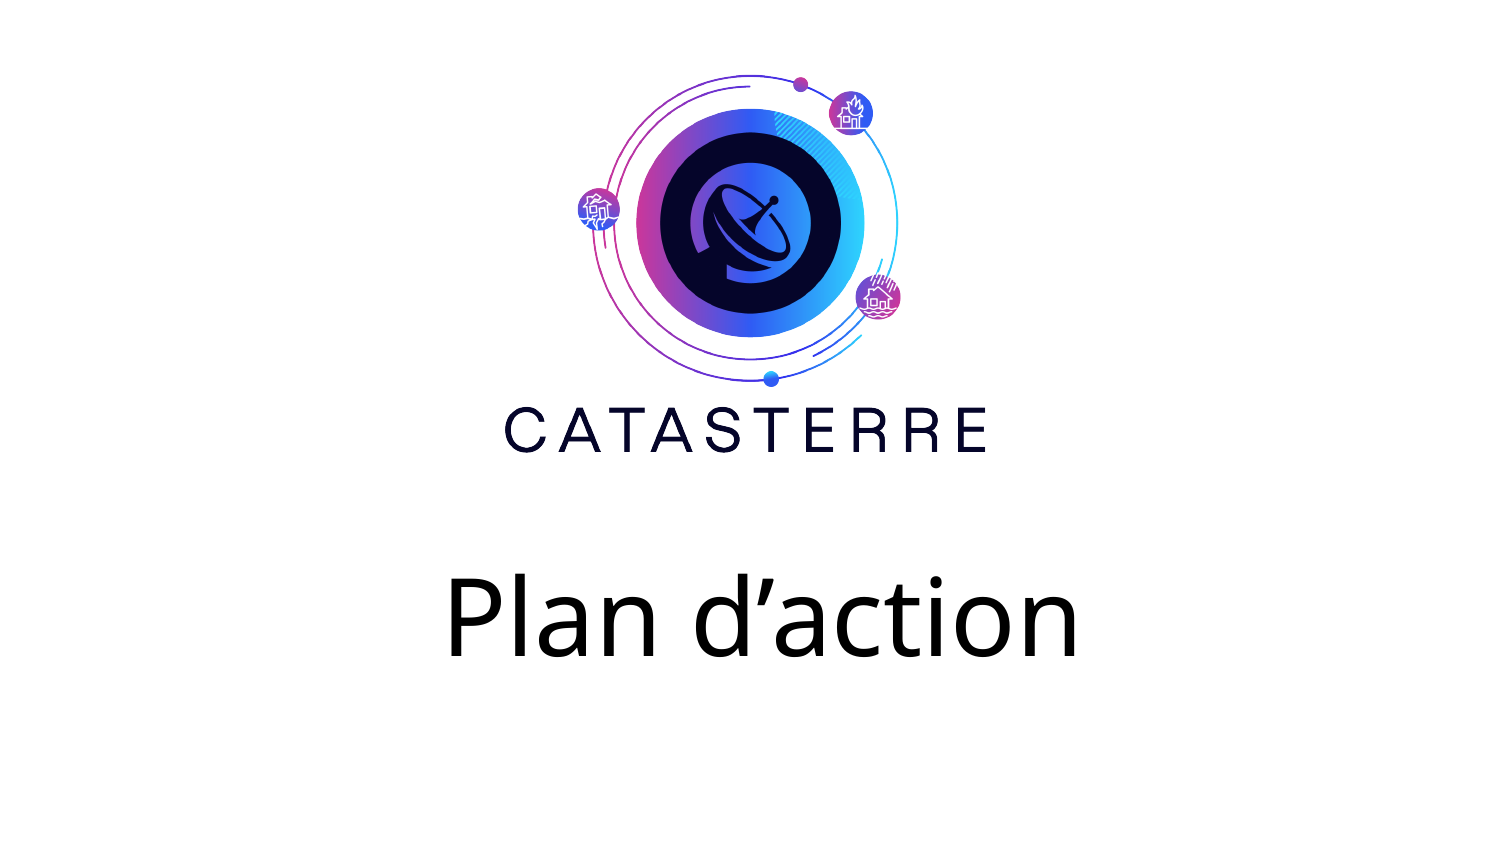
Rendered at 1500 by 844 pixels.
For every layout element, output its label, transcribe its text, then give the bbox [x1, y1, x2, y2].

picture [431, 0, 1068, 543]
title Plan d’action [63, 367, 1462, 704]
